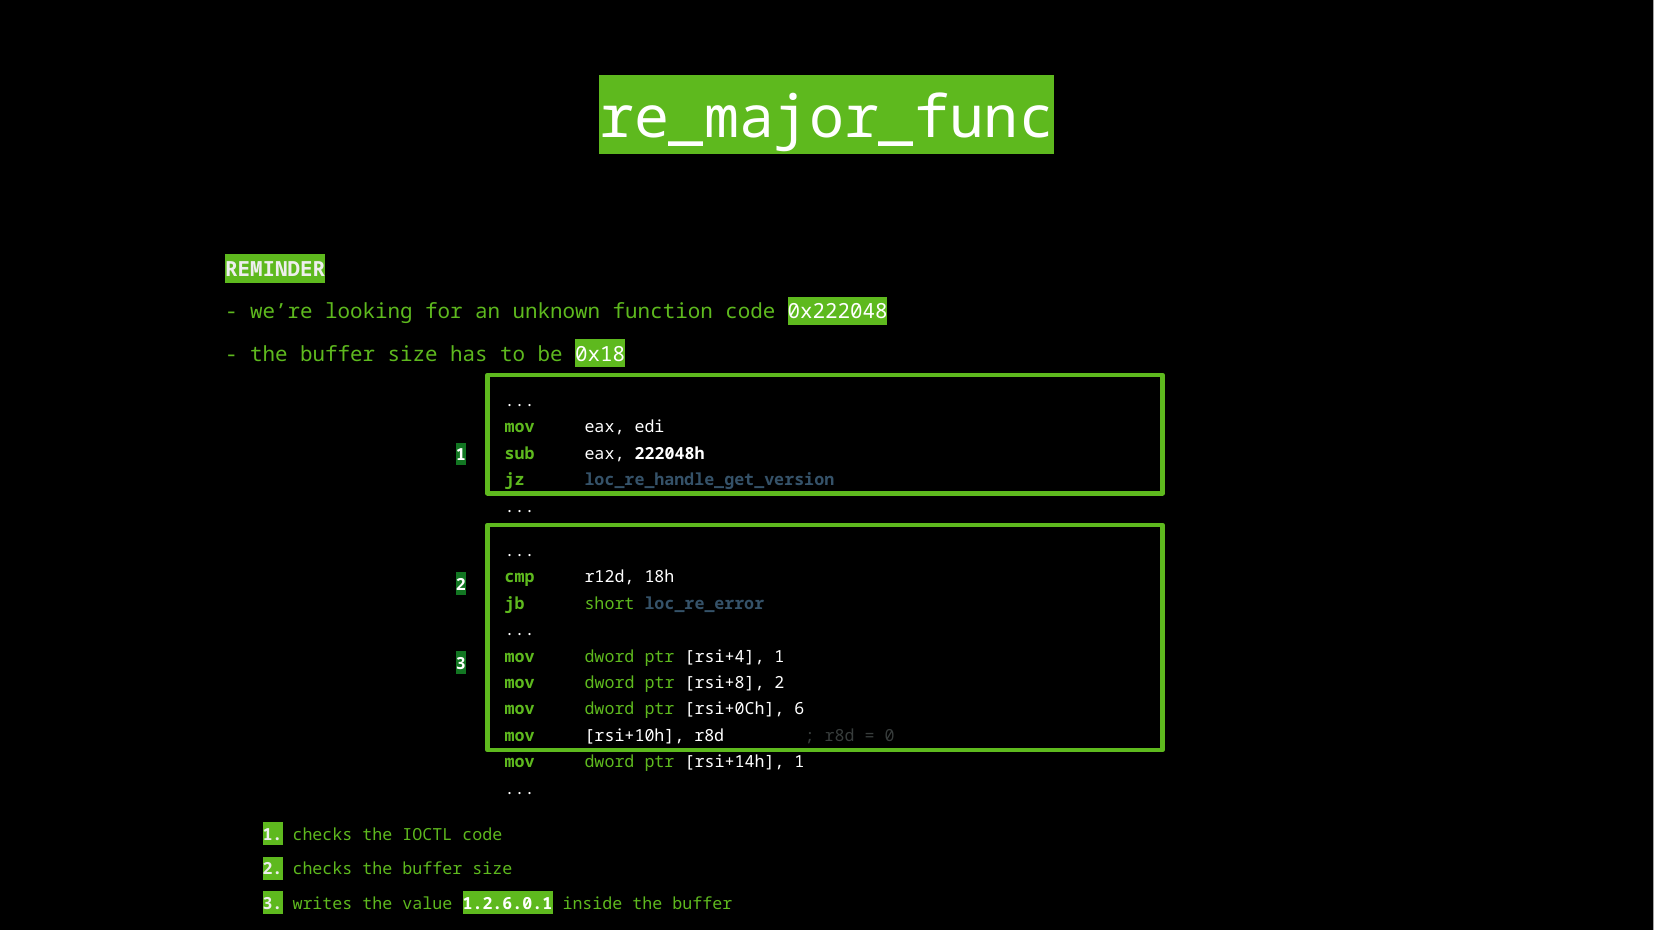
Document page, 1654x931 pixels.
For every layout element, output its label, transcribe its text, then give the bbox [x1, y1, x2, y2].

text_box 2 3 [455, 519, 494, 745]
text_box ... mov eax, edi sub eax, 222048h jz loc_re_handle_get_version ... [487, 376, 1163, 494]
title re_major_func [82, 37, 1571, 193]
text_box 1. checks the IOCTL code 2. checks the buffer size 3. writes the value 1.2.6.0.1 inside the buffer [262, 787, 1426, 931]
text_box ... cmp r12d, 18h jb short loc_re_error ... mov dword ptr [rsi+4], 1 mov dword ptr [rsi+8], 2 mov dword ptr [rsi+0Ch], 6 mov [rsi+10h], r8d ; r8d = 0 mov dword ptr [rsi+14h], 1 ... [487, 525, 1163, 751]
text_box REMINDER - we’re looking for an unknown function code 0x222048 - the buffer size has to be 0x18 [225, 211, 1501, 376]
text_box 1 [455, 389, 487, 488]
